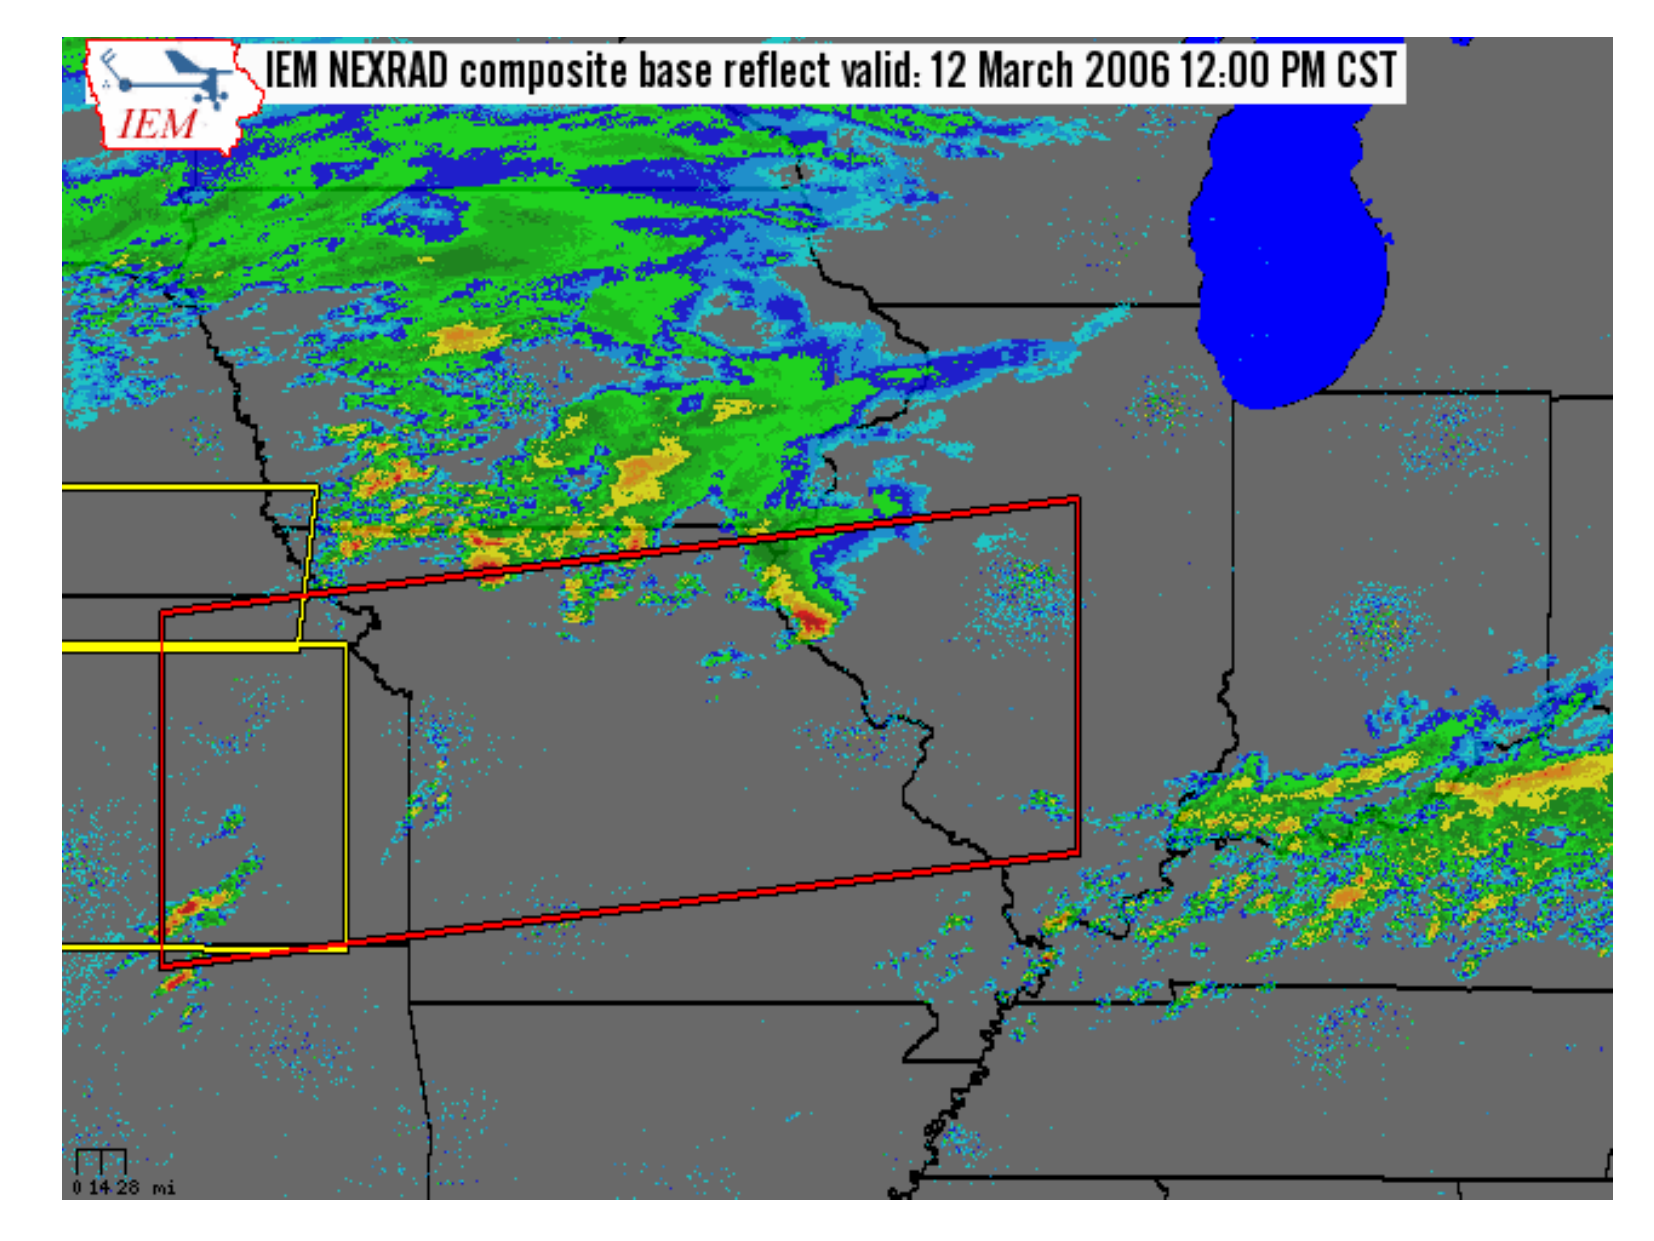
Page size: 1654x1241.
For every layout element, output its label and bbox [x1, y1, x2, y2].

picture [62, 37, 1613, 1200]
